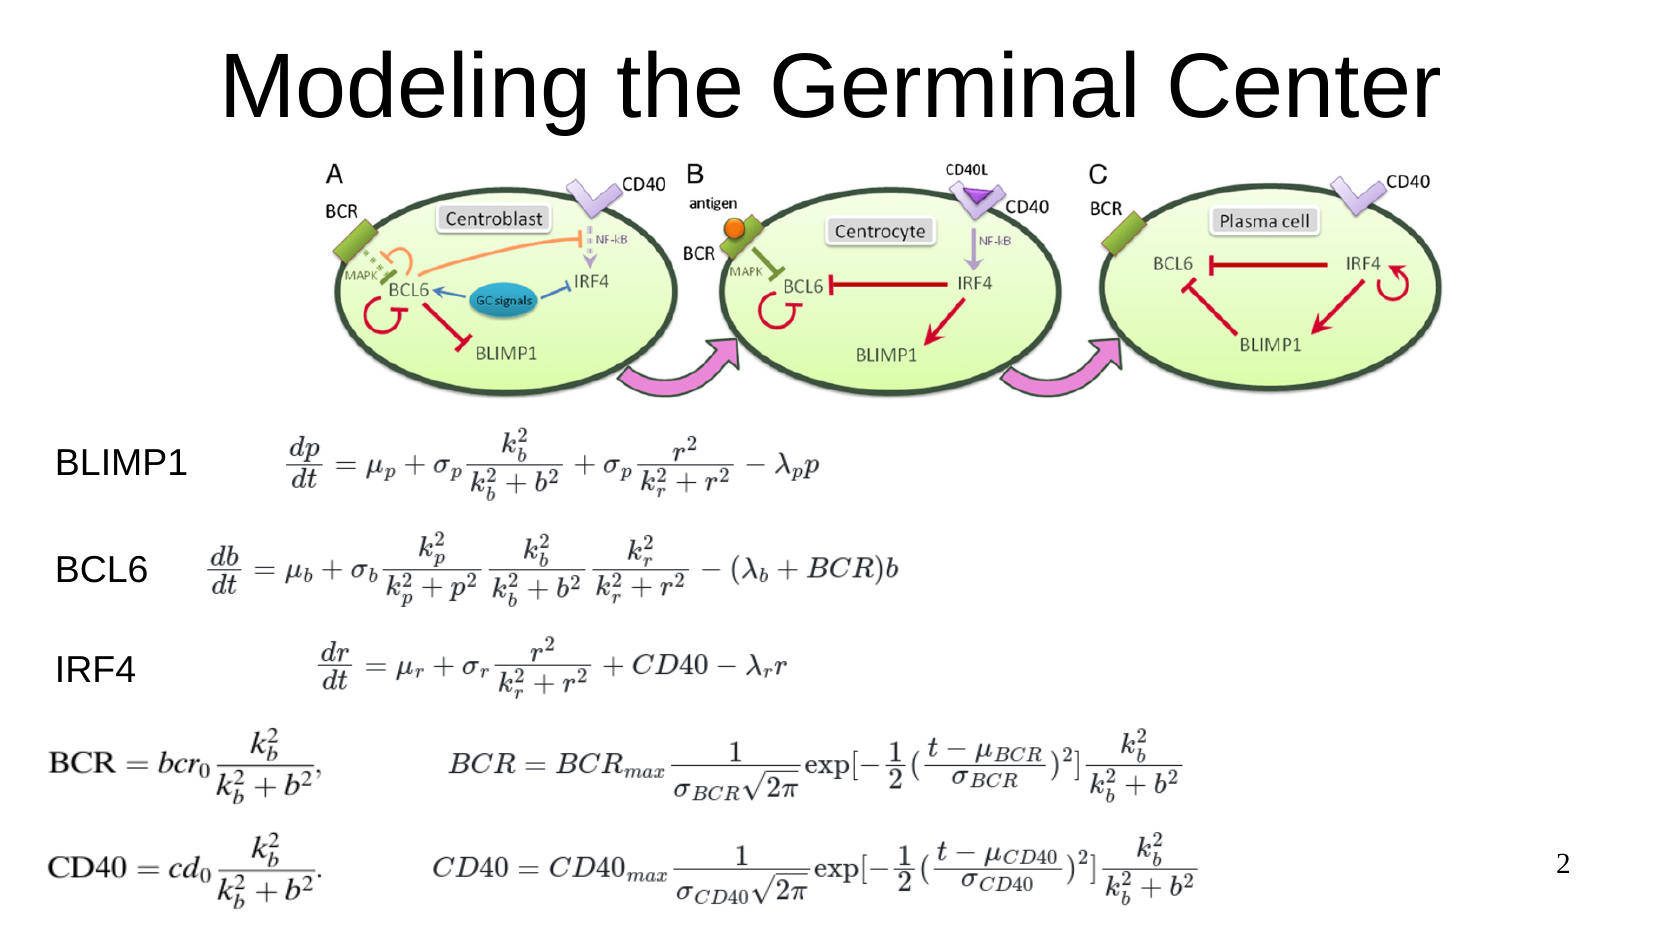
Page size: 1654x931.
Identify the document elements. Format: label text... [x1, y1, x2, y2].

picture [300, 163, 1465, 415]
text_box IRF4 [40, 641, 228, 699]
picture [146, 416, 1239, 930]
text_box BLIMP1 [40, 434, 228, 492]
picture [37, 727, 338, 930]
text_box BCL6 [40, 540, 228, 598]
title Modeling the Germinal Center [86, 7, 1576, 163]
